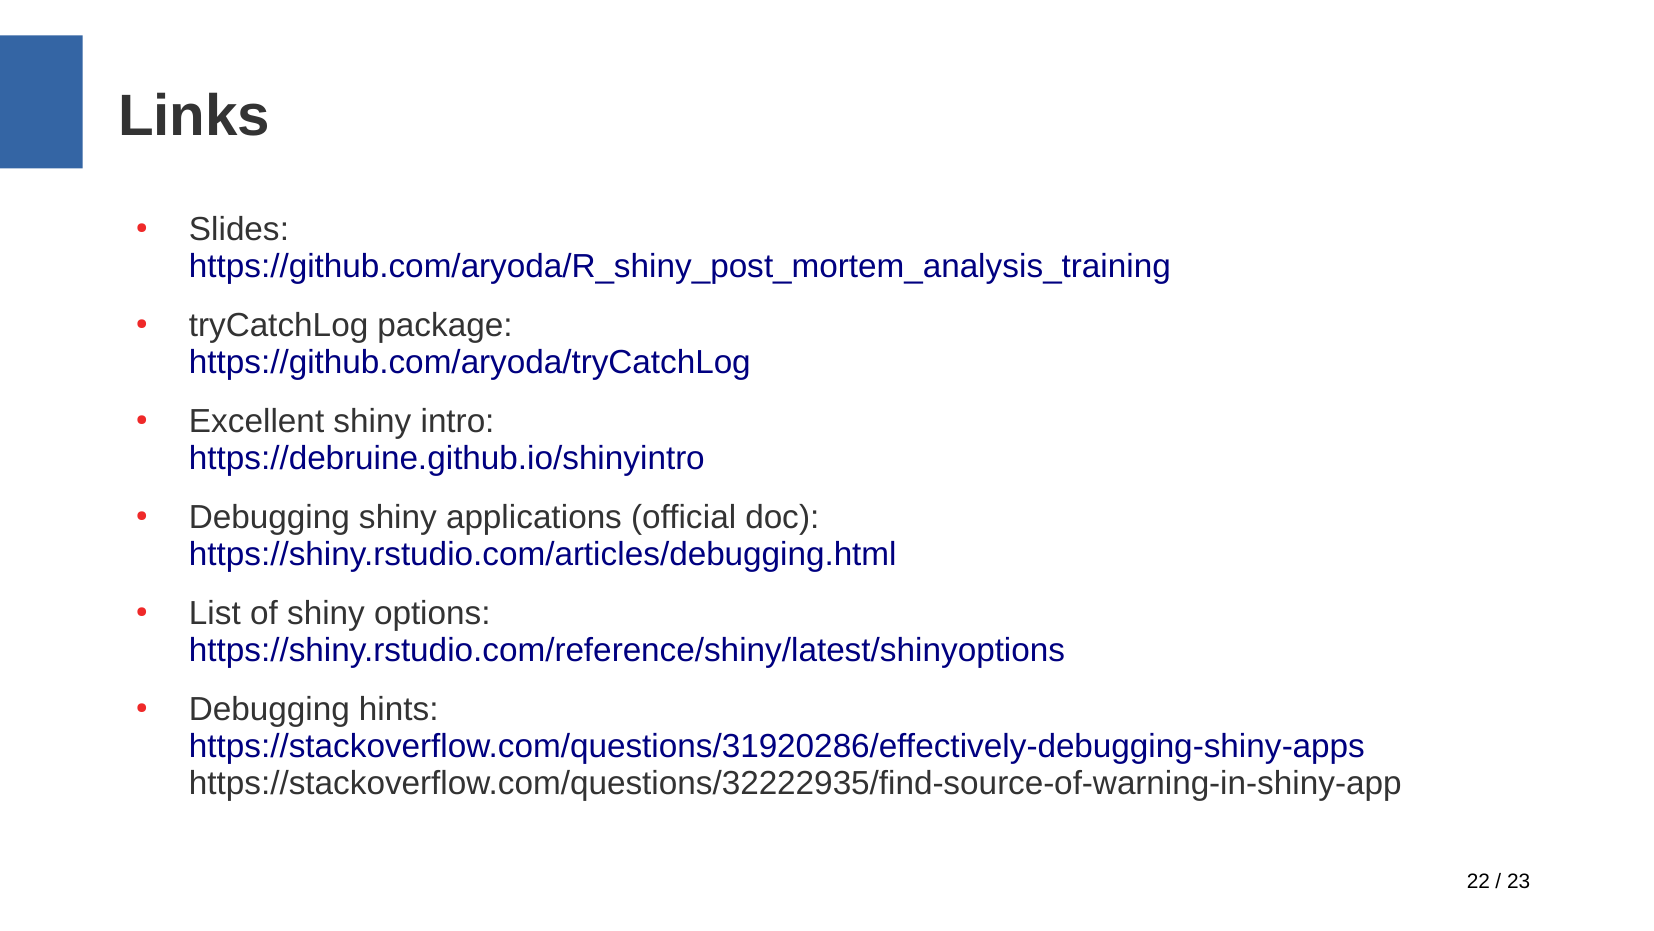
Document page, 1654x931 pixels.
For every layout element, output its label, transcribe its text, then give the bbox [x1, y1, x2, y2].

list Slides: https://github.com/aryoda/R_shiny_post_mortem_analysis_training tryCatchLog package: https://github.com/aryoda/tryCatchLog Excellent shiny intro: https://debruine.github.io/shinyintro Debugging shiny applications (official doc): https://shiny.rstudio.com/articles/debugging.html List of shiny options: https://shiny.rstudio.com/reference/shiny/latest/shinyoptions Debugging hints: https://stackoverflow.com/questions/31920286/effectively-debugging-shiny-apps https://stackoverflow.com/questions/32222935/find-source-of-warning-in-shiny-app [118, 210, 1536, 856]
title Links [118, 37, 1571, 193]
